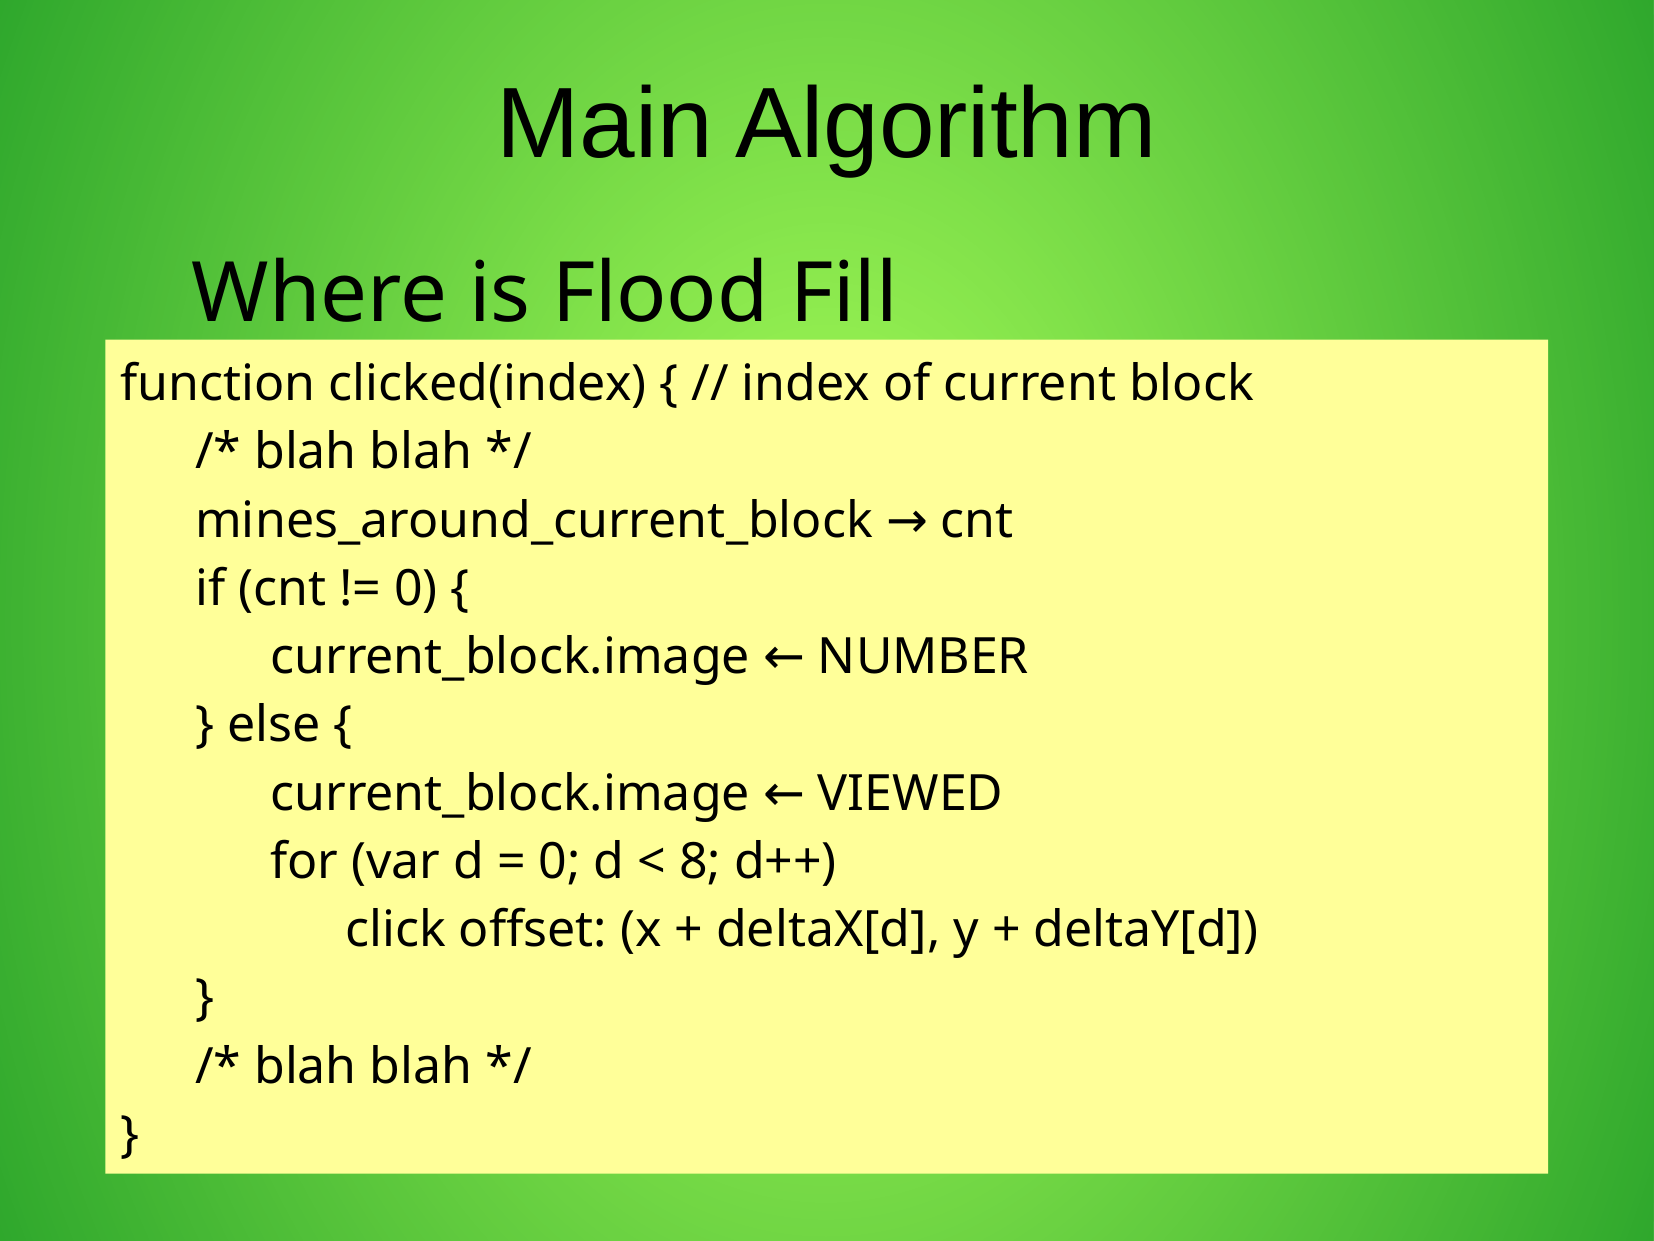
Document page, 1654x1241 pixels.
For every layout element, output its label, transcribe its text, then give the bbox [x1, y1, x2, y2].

text_box Where is Flood Fill [177, 225, 1066, 339]
text_box Main Algorithm [316, 60, 1337, 187]
text_box function clicked(index) { // index of current block /* blah blah */ mines_around_current_block → cnt if (cnt != 0) { current_block.image ← NUMBER } else { current_block.image ← VIEWED for (var d = 0; d < 8; d++) click offset: (x + deltaX[d], y + deltaY[d]) } /* blah blah */ } [105, 339, 1549, 1174]
